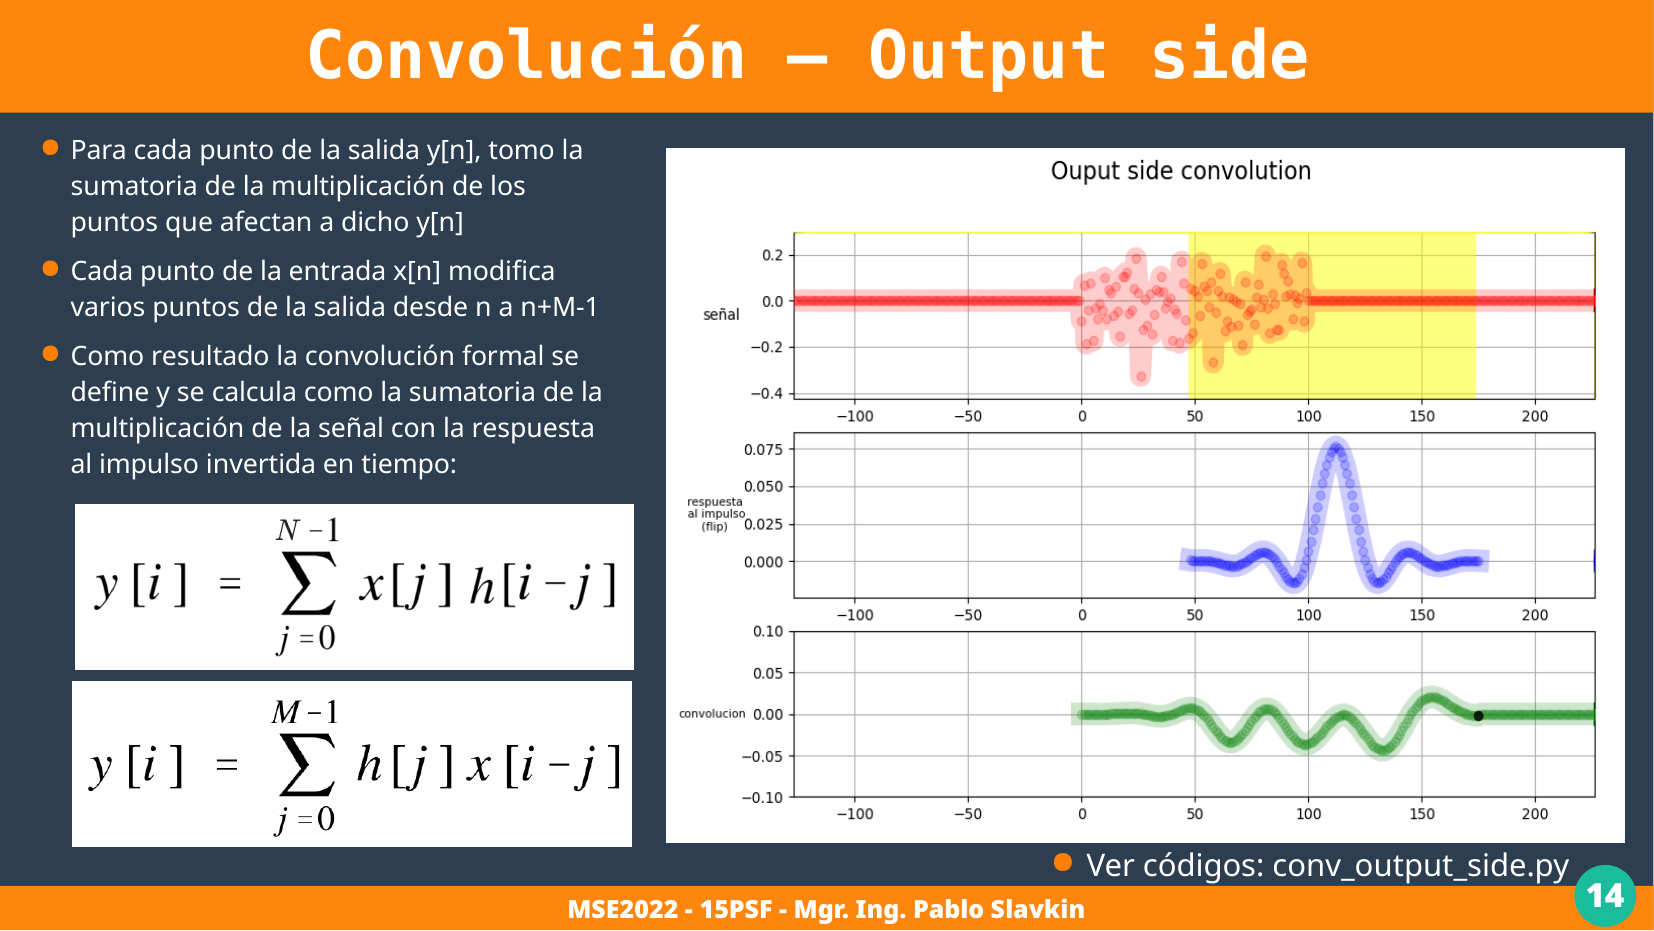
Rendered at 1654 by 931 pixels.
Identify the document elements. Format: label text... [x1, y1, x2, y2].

list Ver códigos: conv_output_side.py [1038, 843, 1602, 918]
picture [75, 504, 634, 670]
picture [666, 148, 1625, 843]
picture [72, 681, 632, 847]
list Para cada punto de la salida y[n], tomo la sumatoria de la multiplicación de los puntos que afectan a dicho y[n] Cada punto de la entrada x[n] modifica varios puntos de la salida desde n a n+M-1 Como resultado la convolución formal se define y se calcula como la sumatoria de la multiplicación de la señal con la respuesta al impulso invertida en tiempo: [29, 131, 618, 488]
title Convolución – Output side [305, 16, 1394, 113]
